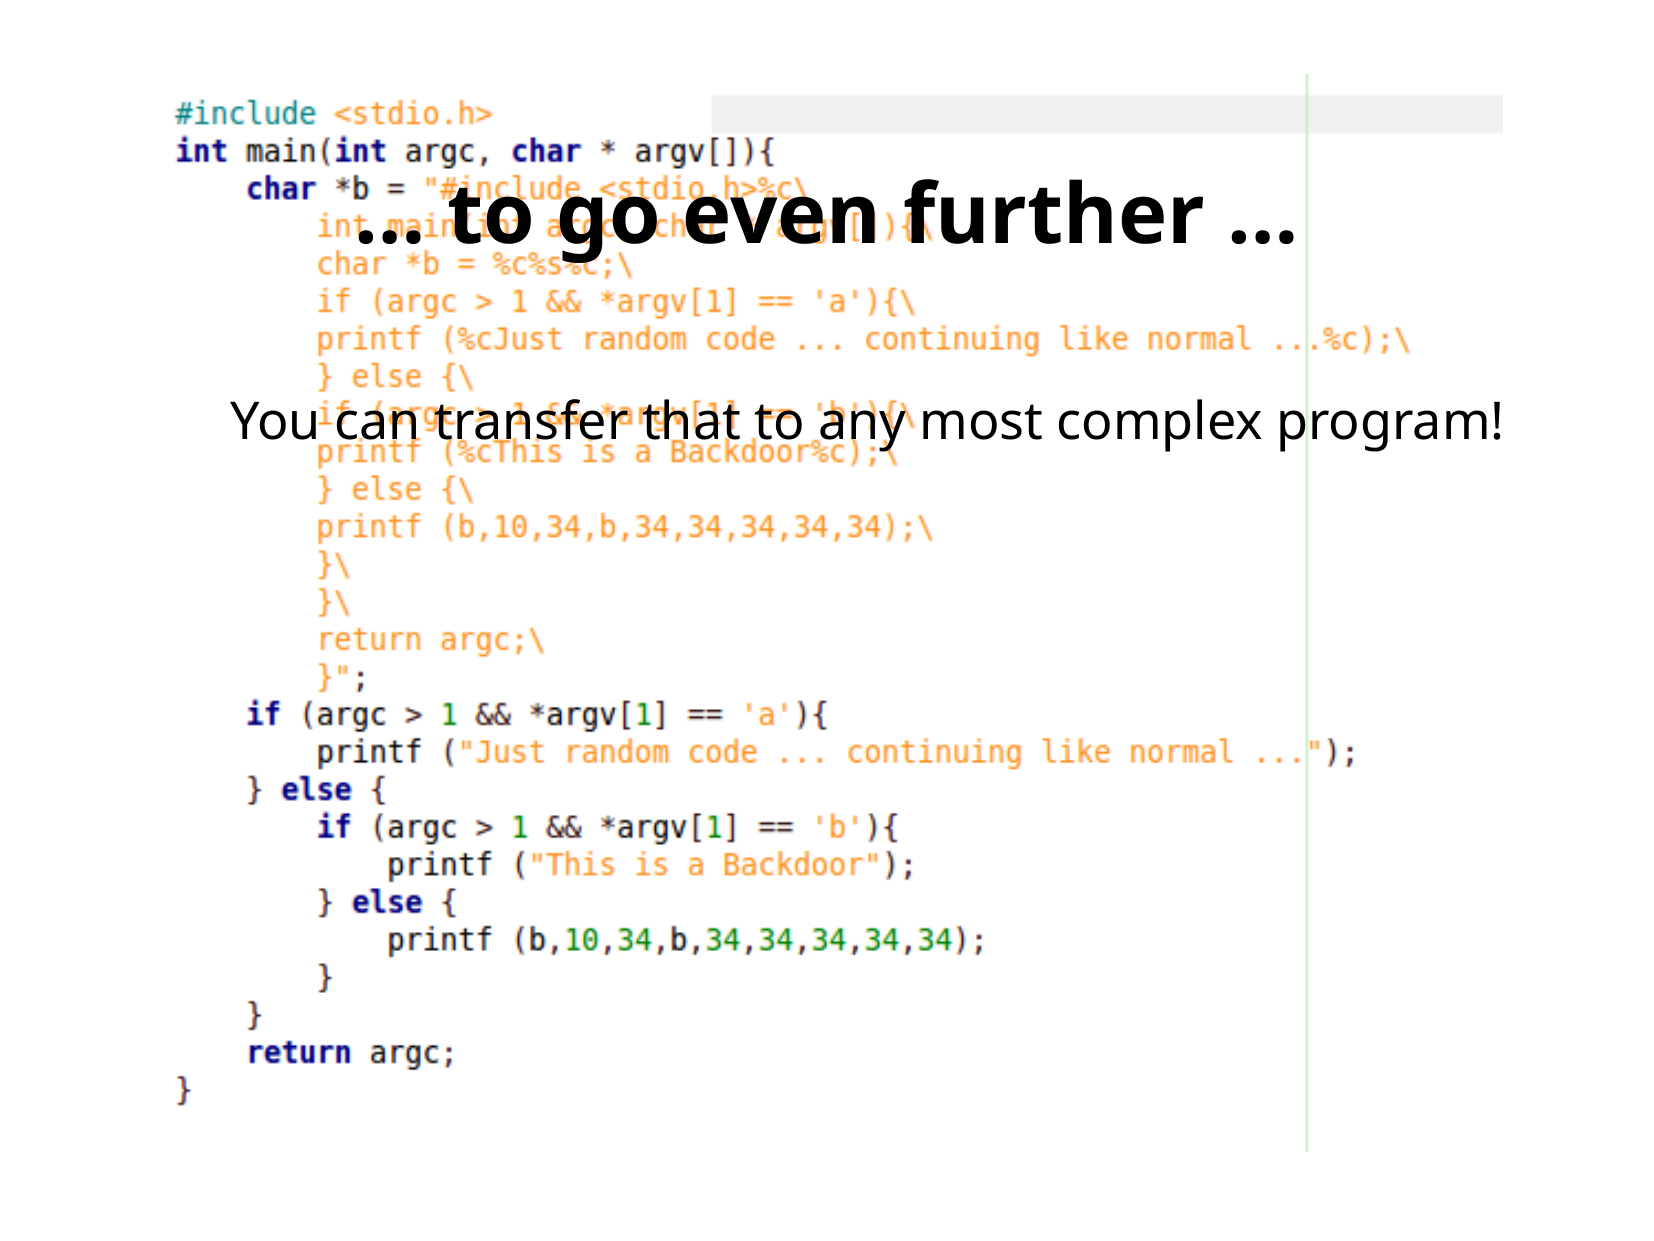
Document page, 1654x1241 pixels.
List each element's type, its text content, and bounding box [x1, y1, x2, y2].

list You can transfer that to any most complex program! [230, 383, 1589, 1114]
picture [147, 74, 1503, 147]
picture [147, 263, 1503, 1152]
text_box … to go even further … [118, 147, 1536, 263]
